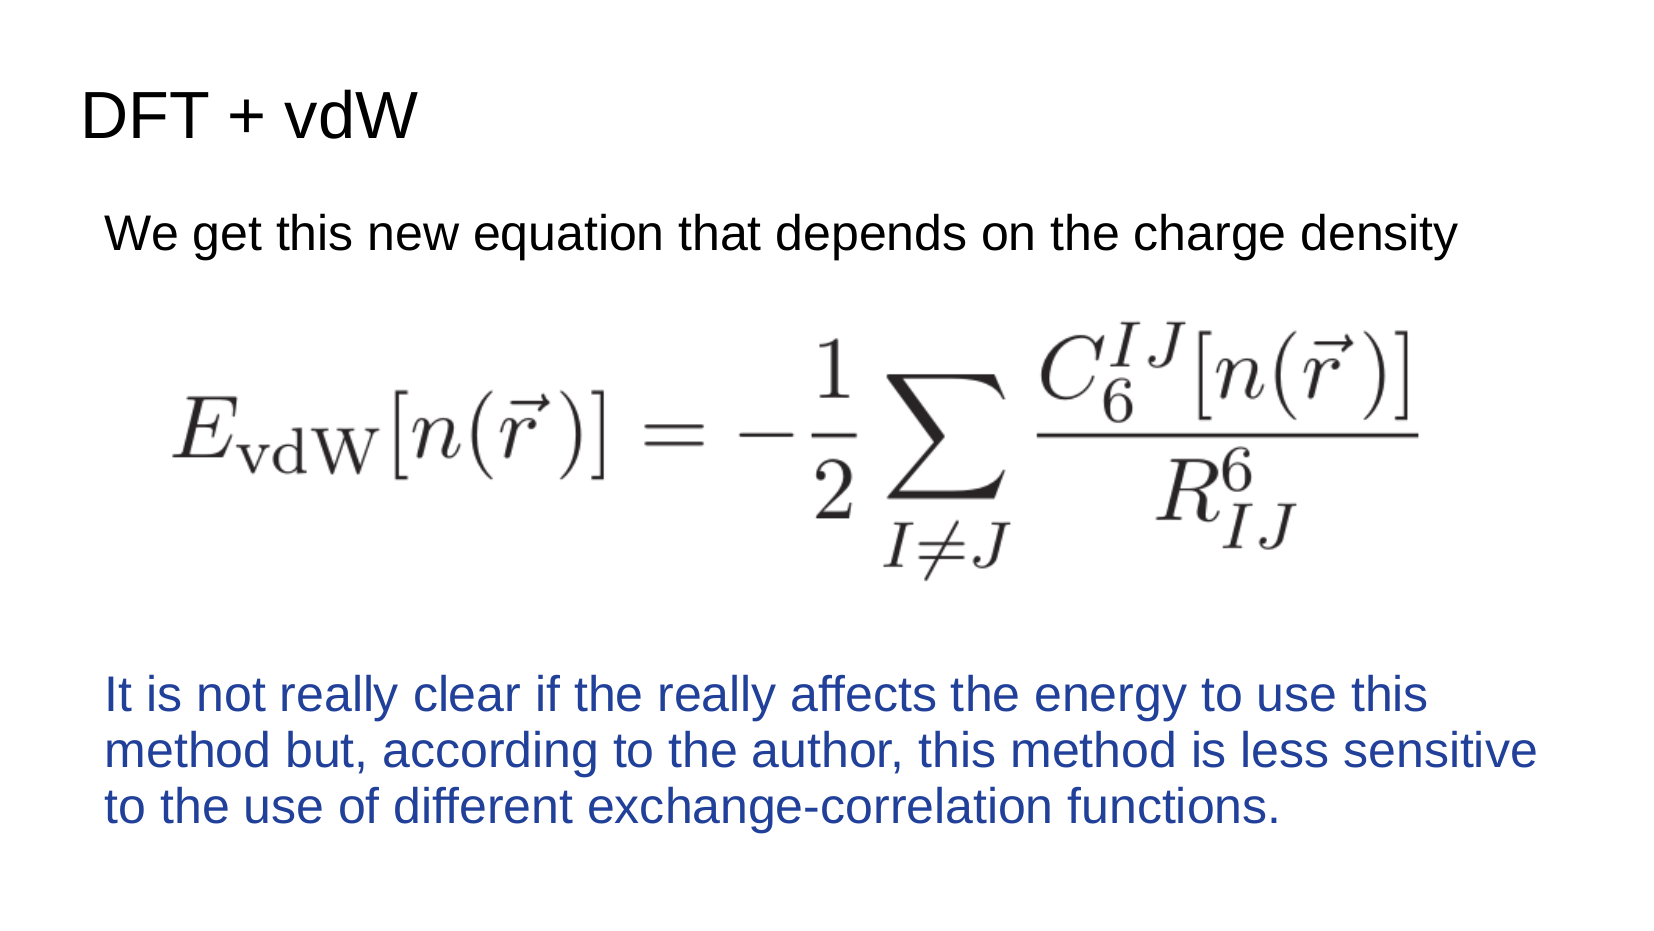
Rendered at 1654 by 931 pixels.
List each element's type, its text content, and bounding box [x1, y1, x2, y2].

picture [135, 279, 1453, 600]
title DFT + vdW [80, 37, 1569, 194]
text_box It is not really clear if the really affects the energy to use this method but, according to the author, this method is less sensitive to the use of different exchange-correlation functions. [90, 658, 1606, 931]
text_box We get this new equation that depends on the charge density [90, 198, 1606, 395]
